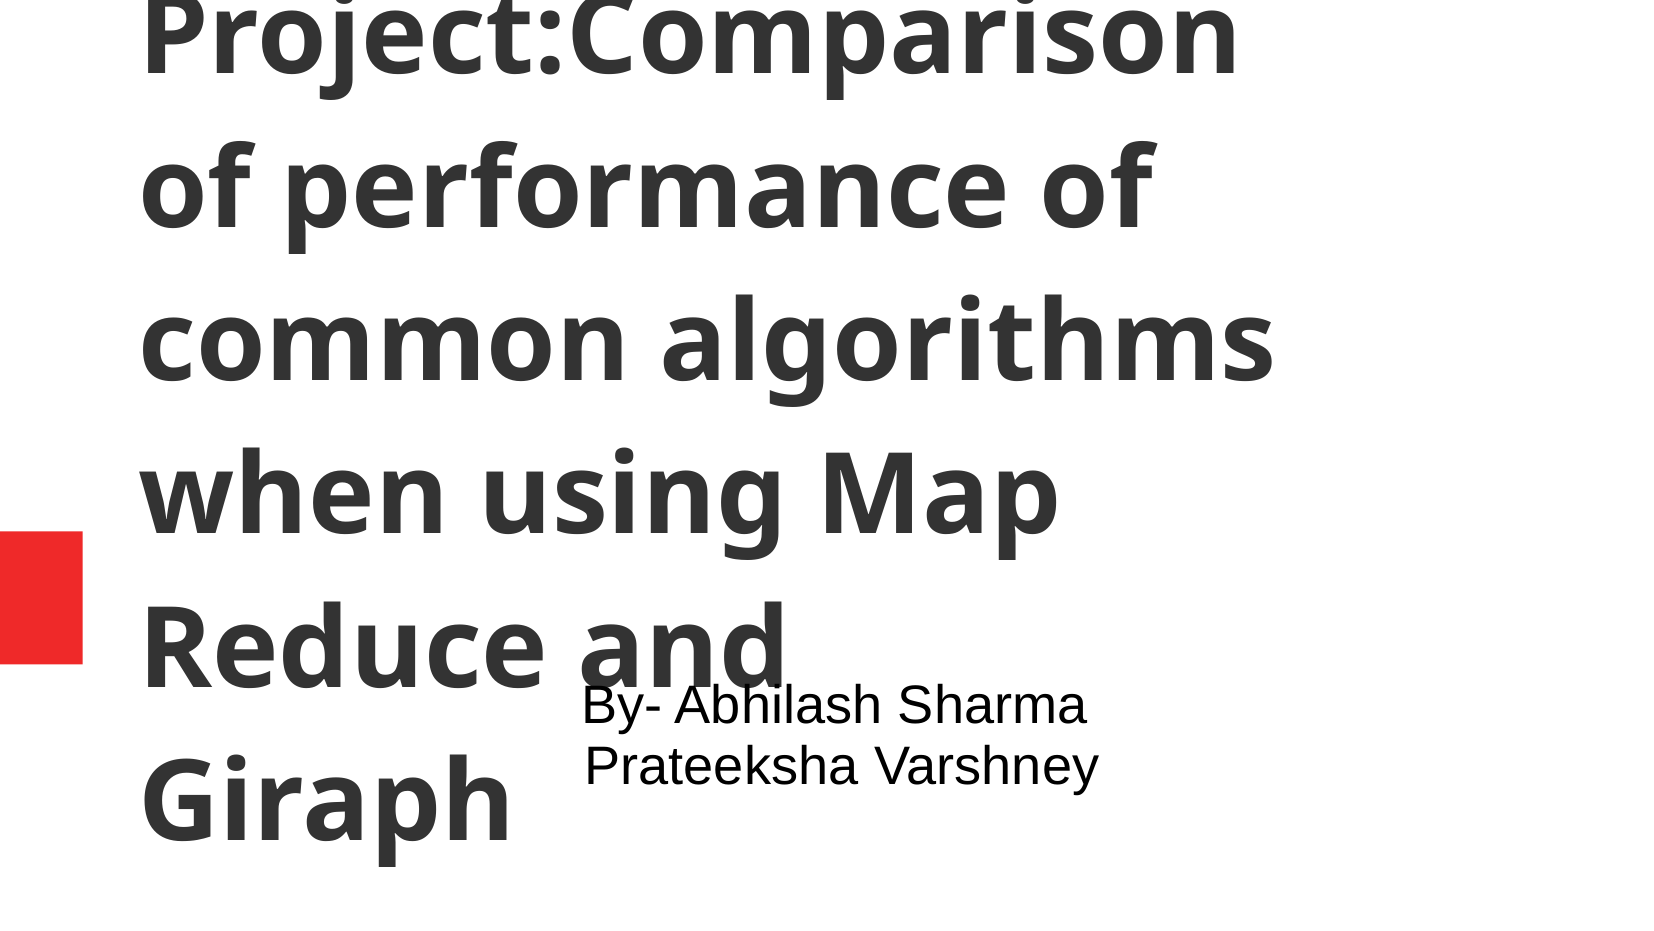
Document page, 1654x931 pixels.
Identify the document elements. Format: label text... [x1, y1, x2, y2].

subtitle By- Abhilash Sharma Prateeksha Varshney [139, 465, 1546, 931]
title SE256 Project:Comparison of performance of common algorithms when using Map Reduce and Giraph [138, 120, 1291, 554]
